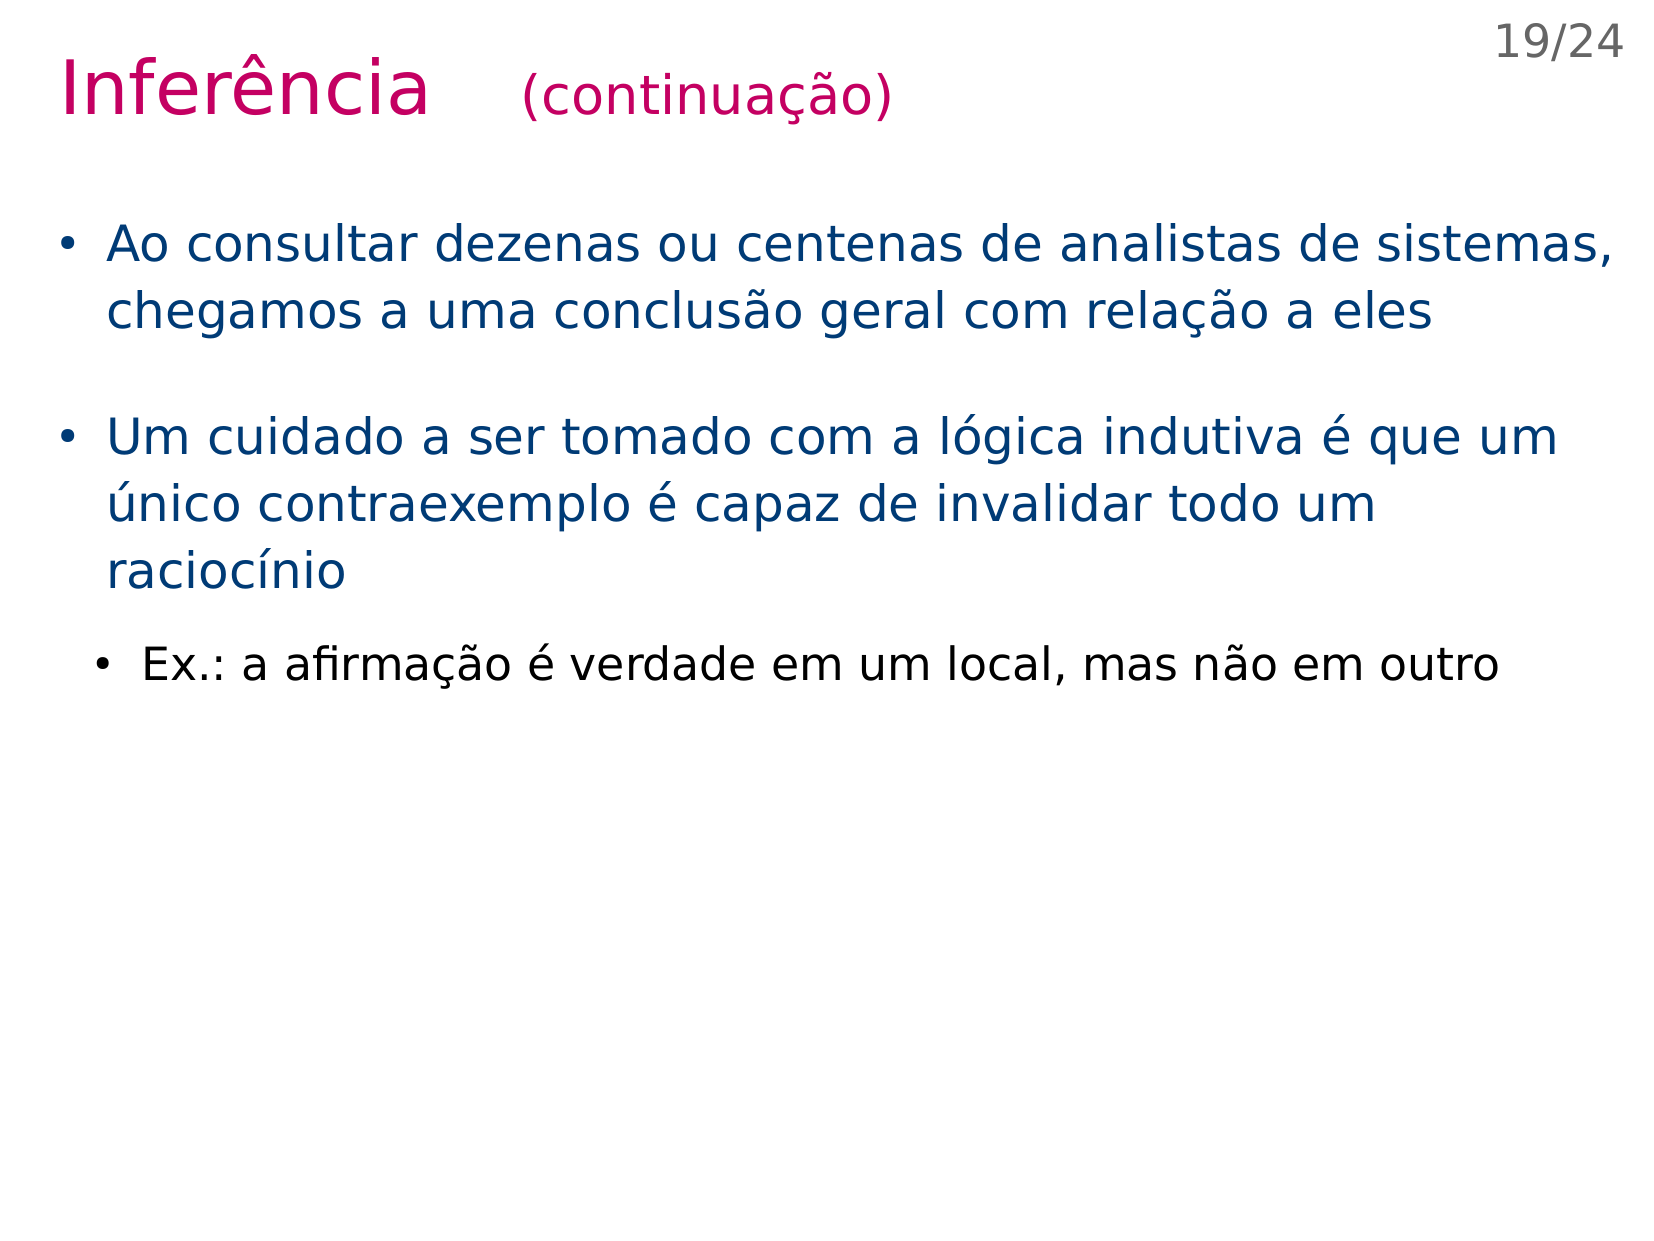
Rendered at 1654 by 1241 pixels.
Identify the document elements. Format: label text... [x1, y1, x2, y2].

list Ao consultar dezenas ou centenas de analistas de sistemas, chegamos a uma conclusão geral com relação a eles Um cuidado a ser tomado com a lógica indutiva é que um único contraexemplo é capaz de invalidar todo um raciocínio Ex.: a afirmação é verdade em um local, mas não em outro [59, 206, 1625, 1211]
title Inferência (continuação) [59, 29, 1595, 148]
